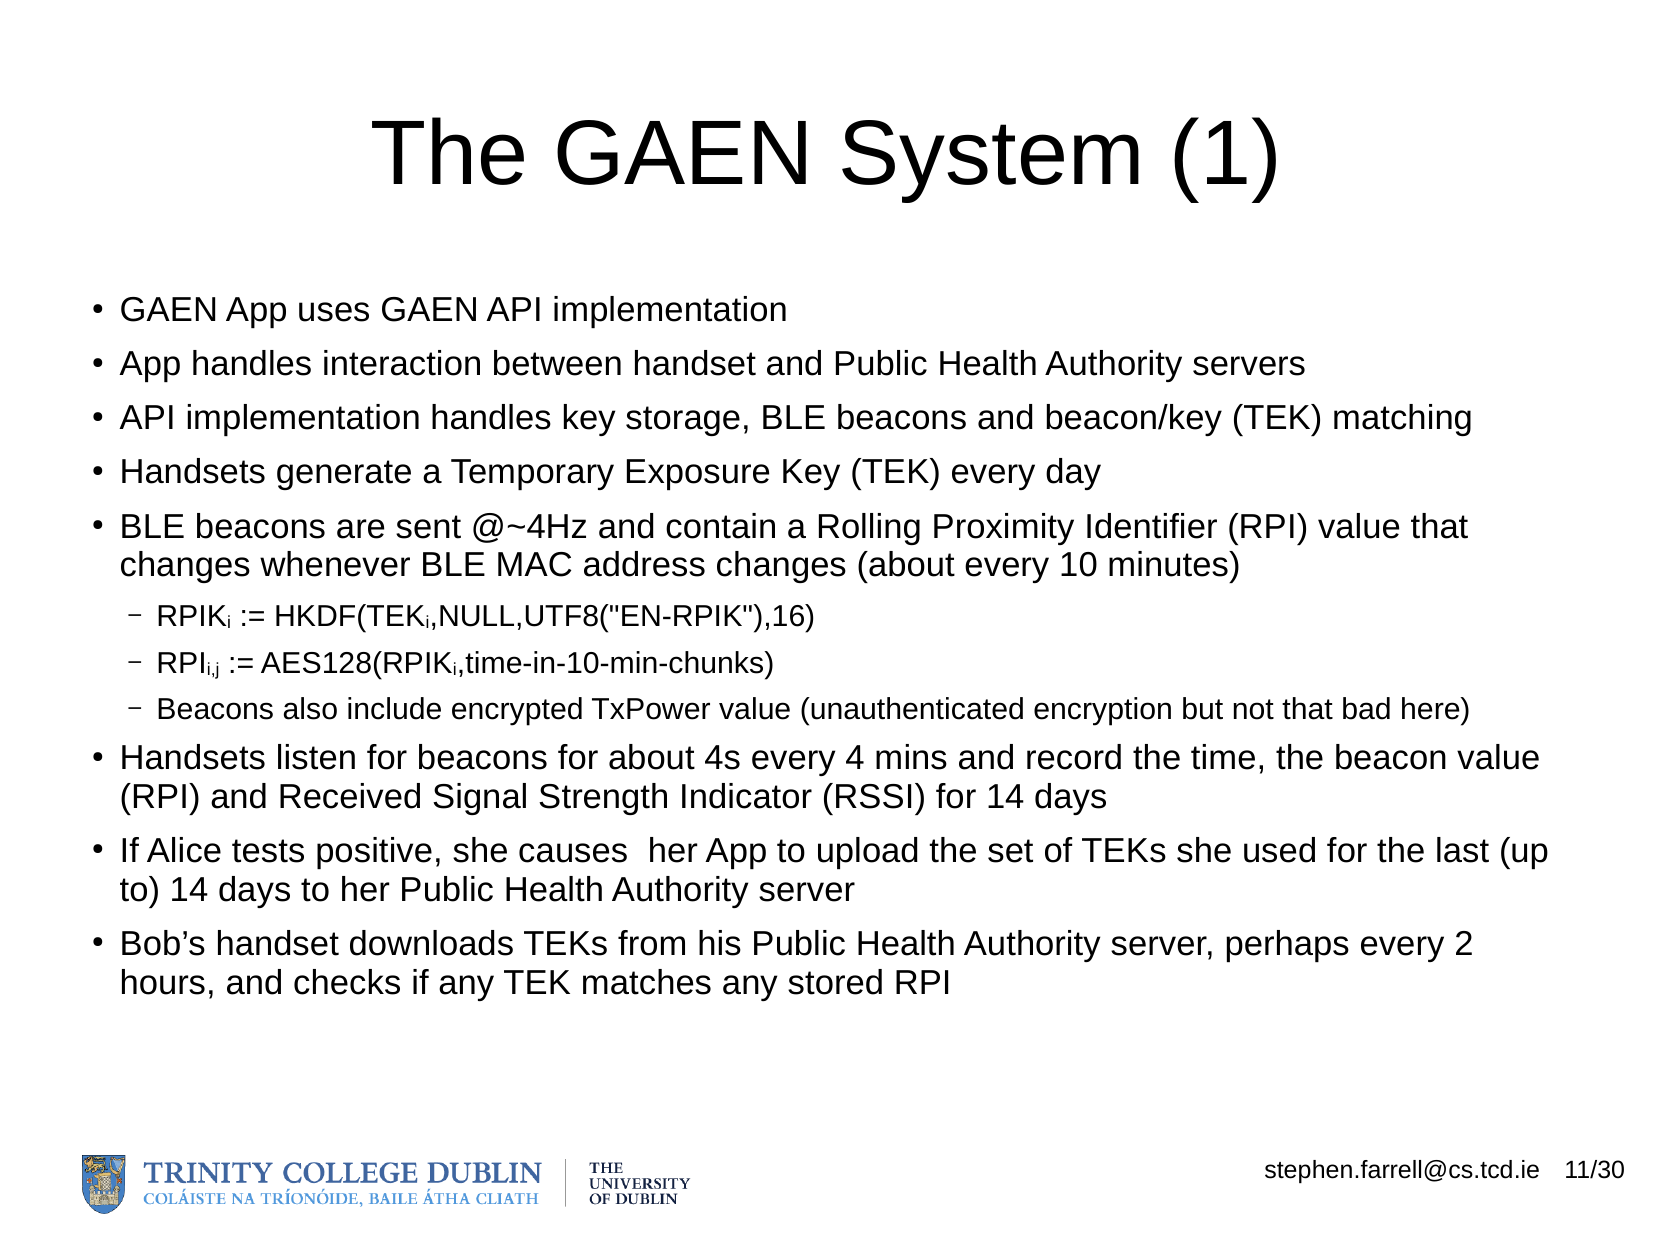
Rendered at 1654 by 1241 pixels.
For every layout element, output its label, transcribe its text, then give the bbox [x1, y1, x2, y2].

picture [82, 1155, 694, 1214]
title The GAEN System (1) [82, 49, 1571, 257]
list GAEN App uses GAEN API implementation App handles interaction between handset and Public Health Authority servers API implementation handles key storage, BLE beacons and beacon/key (TEK) matching Handsets generate a Temporary Exposure Key (TEK) every day BLE beacons are sent @~4Hz and contain a Rolling Proximity Identifier (RPI) value that changes whenever BLE MAC address changes (about every 10 minutes) RPIKi := HKDF(TEKi,NULL,UTF8("EN-RPIK"),16) RPIi,j := AES128(RPIKi,time-in-10-min-chunks) Beacons also include encrypted TxPower value (unauthenticated encryption but not that bad here) Handsets listen for beacons for about 4s every 4 mins and record the time, the beacon value (RPI) and Received Signal Strength Indicator (RSSI) for 14 days If Alice tests positive, she causes her App to upload the set of TEKs she used for the last (up to) 14 days to her Public Health Authority server Bob’s handset downloads TEKs from his Public Health Authority server, perhaps every 2 hours, and checks if any TEK matches any stored RPI [82, 290, 1571, 1010]
